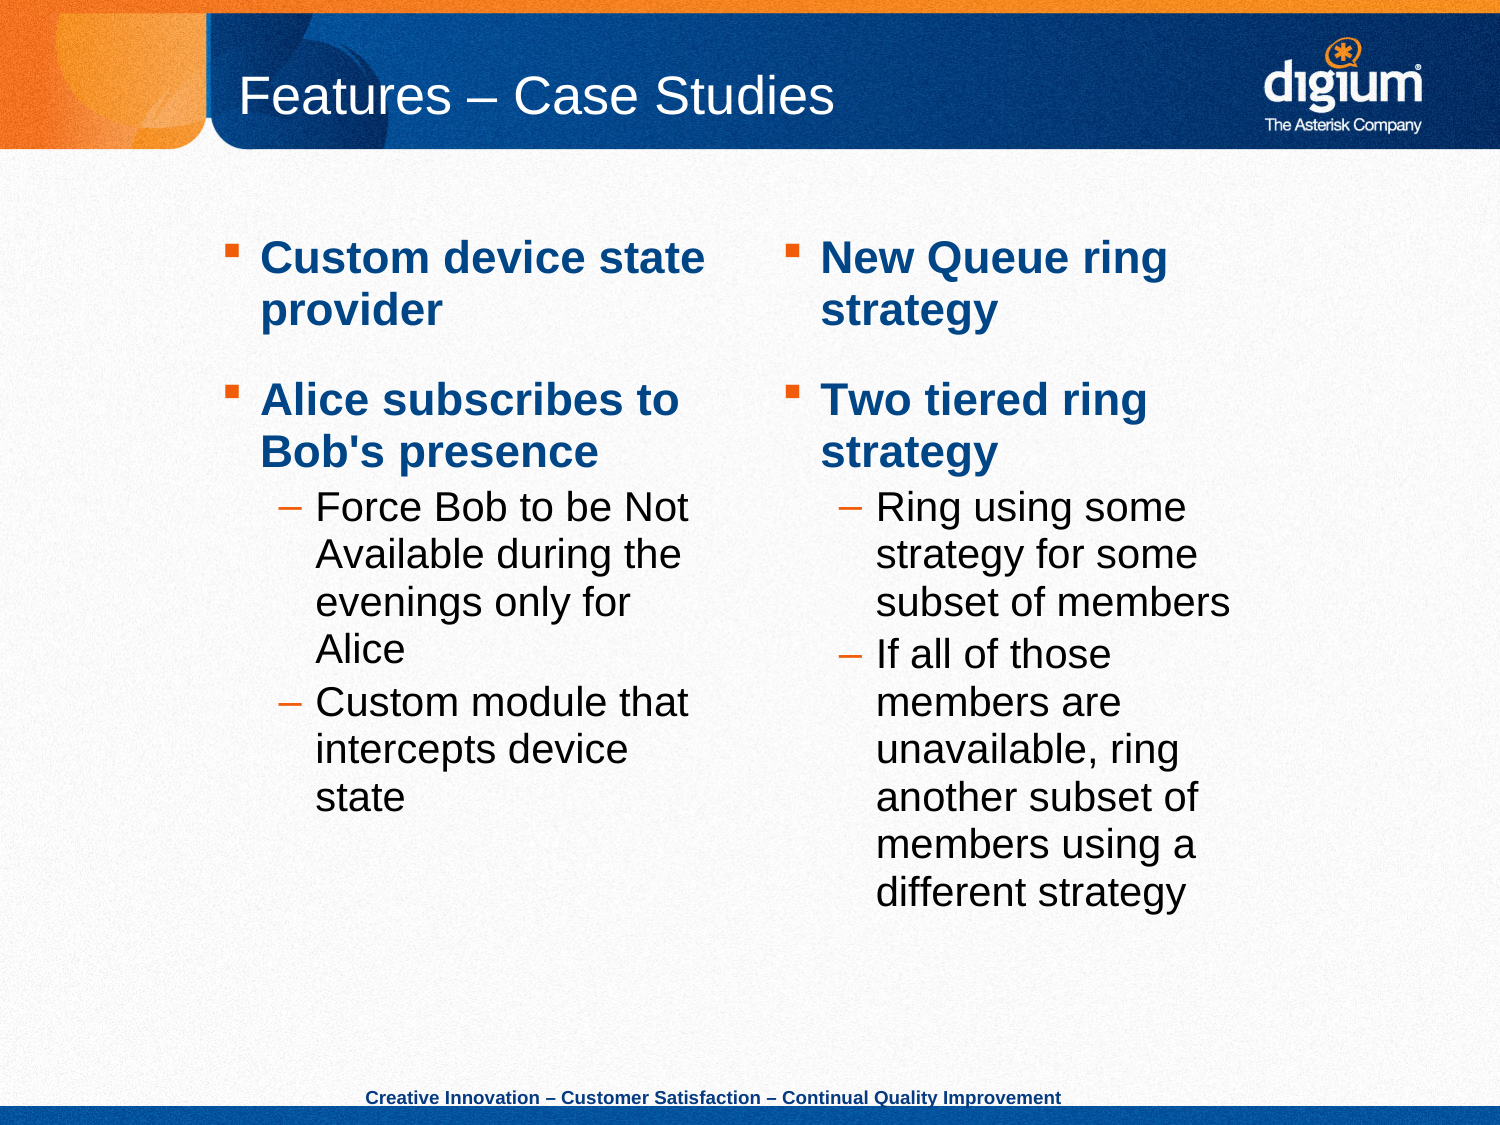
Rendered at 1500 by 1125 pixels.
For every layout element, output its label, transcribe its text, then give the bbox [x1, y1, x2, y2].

picture [0, 0, 1500, 1125]
list New Queue ring strategy Two tiered ring strategy Ring using some strategy for some subset of members If all of those members are unavailable, ring another subset of members using a different strategy [767, 224, 1301, 967]
list Custom device state provider Alice subscribes to Bob's presence Force Bob to be Not Available during the evenings only for Alice Custom module that intercepts device state [206, 224, 741, 967]
title Features – Case Studies [238, 27, 1243, 127]
